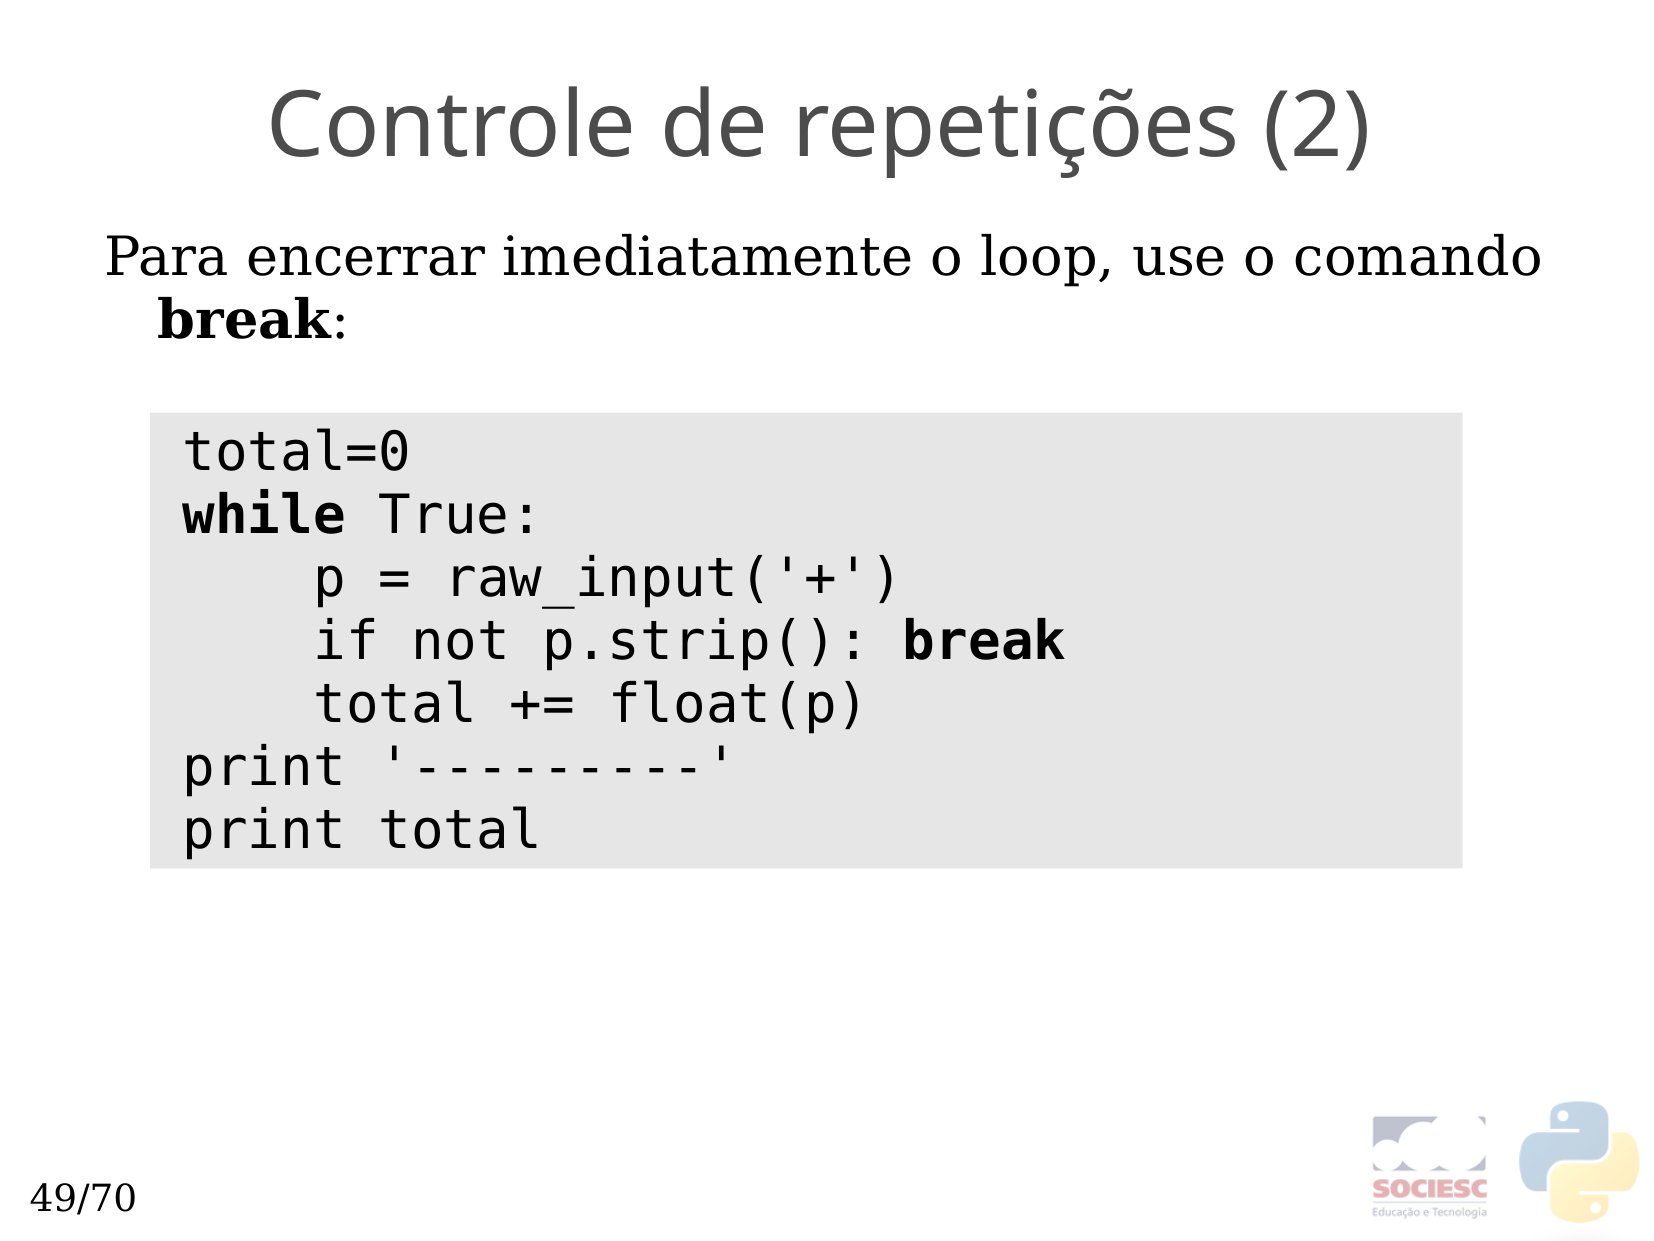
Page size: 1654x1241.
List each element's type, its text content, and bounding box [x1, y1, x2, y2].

title Controle de repetições (2) [75, 17, 1564, 226]
picture [1340, 1084, 1654, 1241]
list Para encerrar imediatamente o loop, use o comando break: [86, 225, 1576, 1088]
text_box total=0 while True: p = raw_input('+') if not p.strip(): break total += float(p) print '---------' print total [150, 412, 1463, 869]
